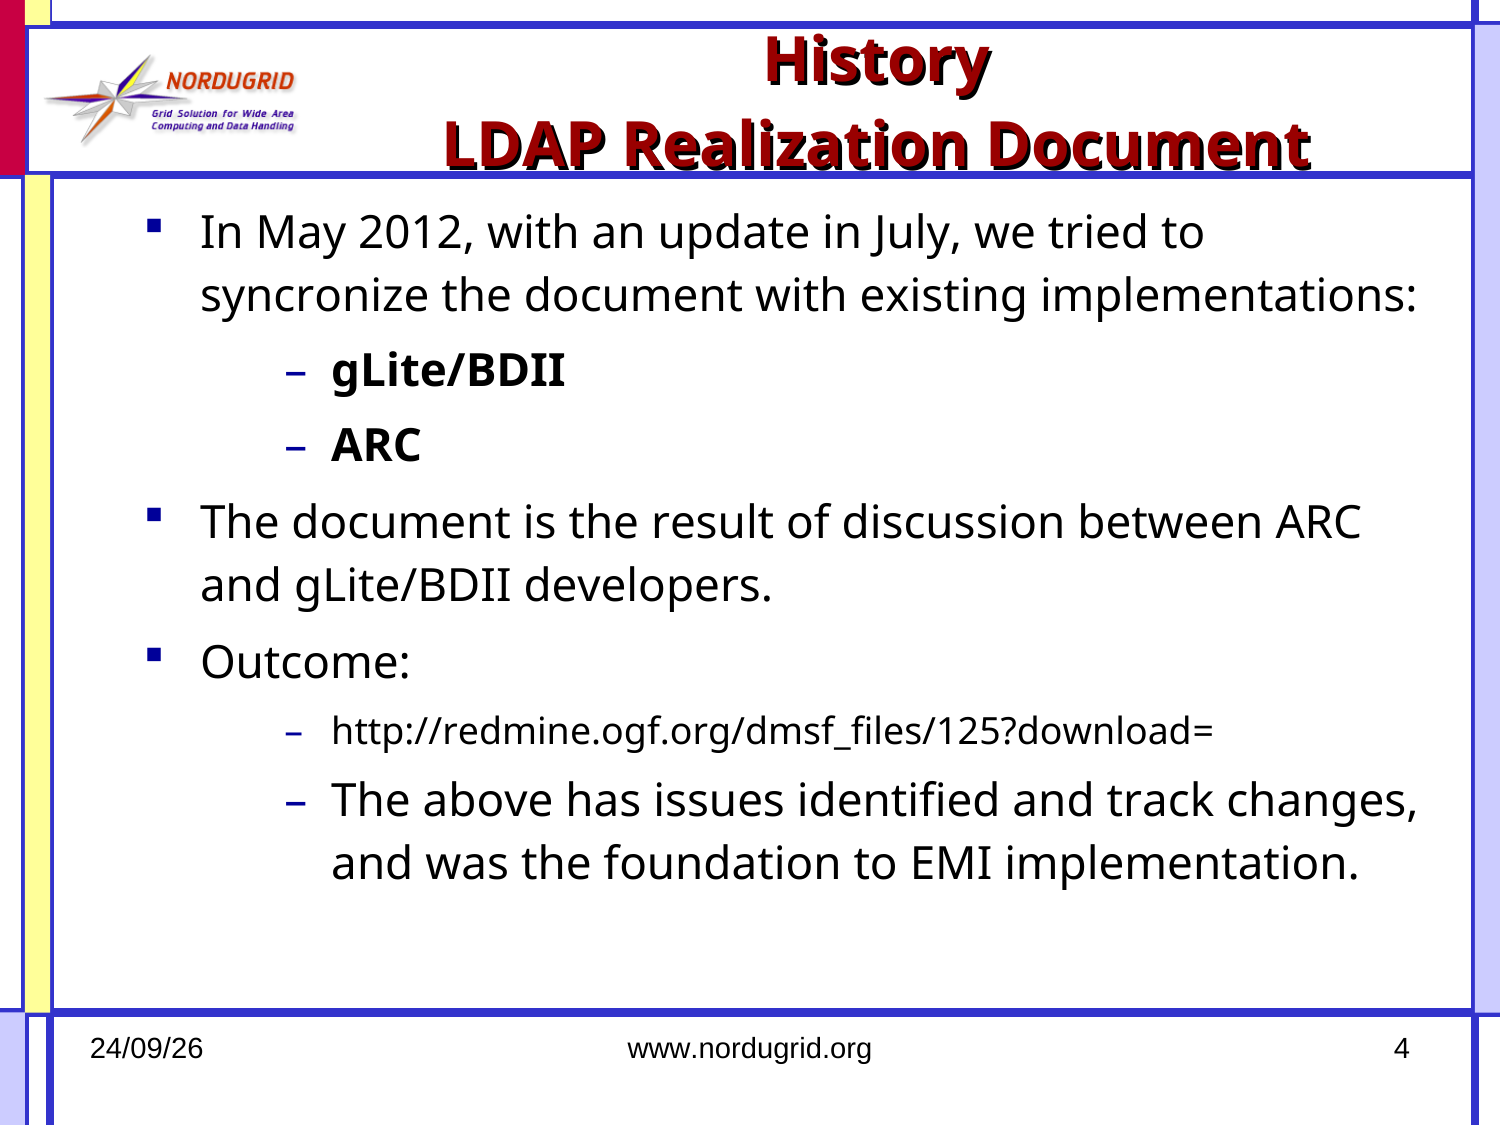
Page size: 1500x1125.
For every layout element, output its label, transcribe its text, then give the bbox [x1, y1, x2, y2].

title History LDAP Realization Document [324, 17, 1428, 183]
picture [40, 49, 301, 148]
list In May 2012, with an update in July, we tried to syncronize the document with existing implementations: gLite/BDII ARC The document is the result of discussion between ARC and gLite/BDII developers. Outcome: http://redmine.ogf.org/dmsf_files/125?download= The above has issues identified and track changes, and was the foundation to EMI implementation. [87, 200, 1426, 909]
